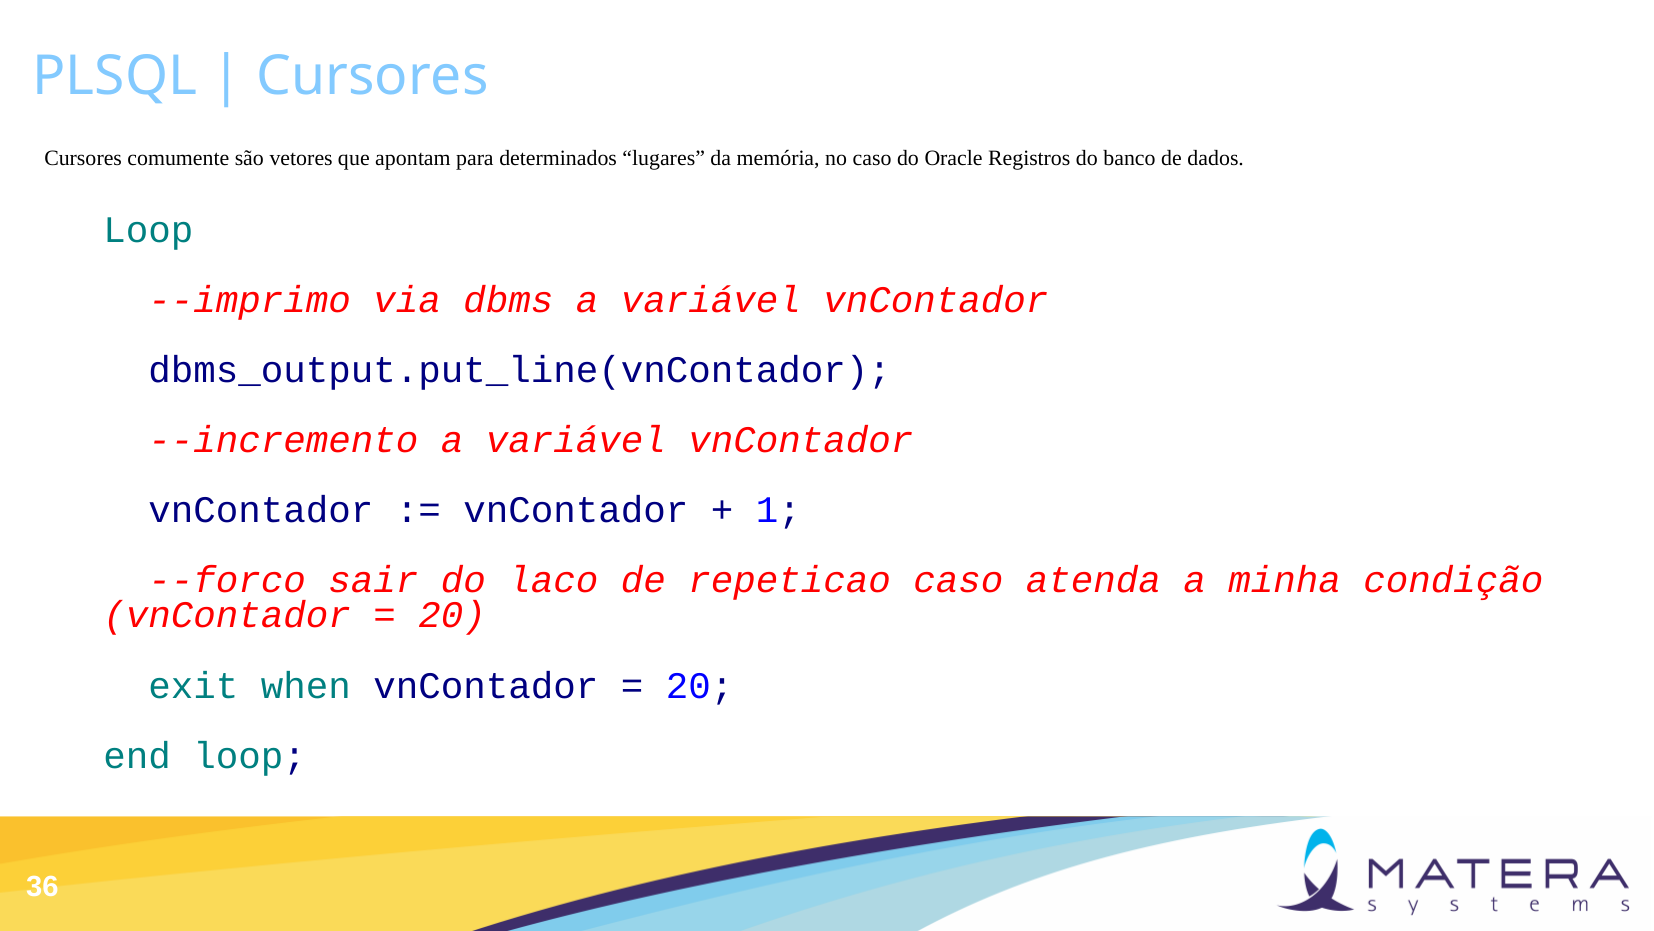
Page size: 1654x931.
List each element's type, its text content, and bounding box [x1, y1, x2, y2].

text_box Cursores comumente são vetores que apontam para determinados “lugares” da memória, no caso do Oracle Registros do banco de dados. [29, 141, 1625, 183]
picture [0, 816, 1652, 931]
title PLSQL | Cursores [32, 24, 1628, 137]
text_box Loop --imprimo via dbms a variável vnContador dbms_output.put_line(vnContador); --incremento a variável vnContador vnContador := vnContador + 1; --forco sair do laco de repeticao caso atenda a minha condição (vnContador = 20) exit when vnContador = 20; end loop; [88, 206, 1595, 882]
